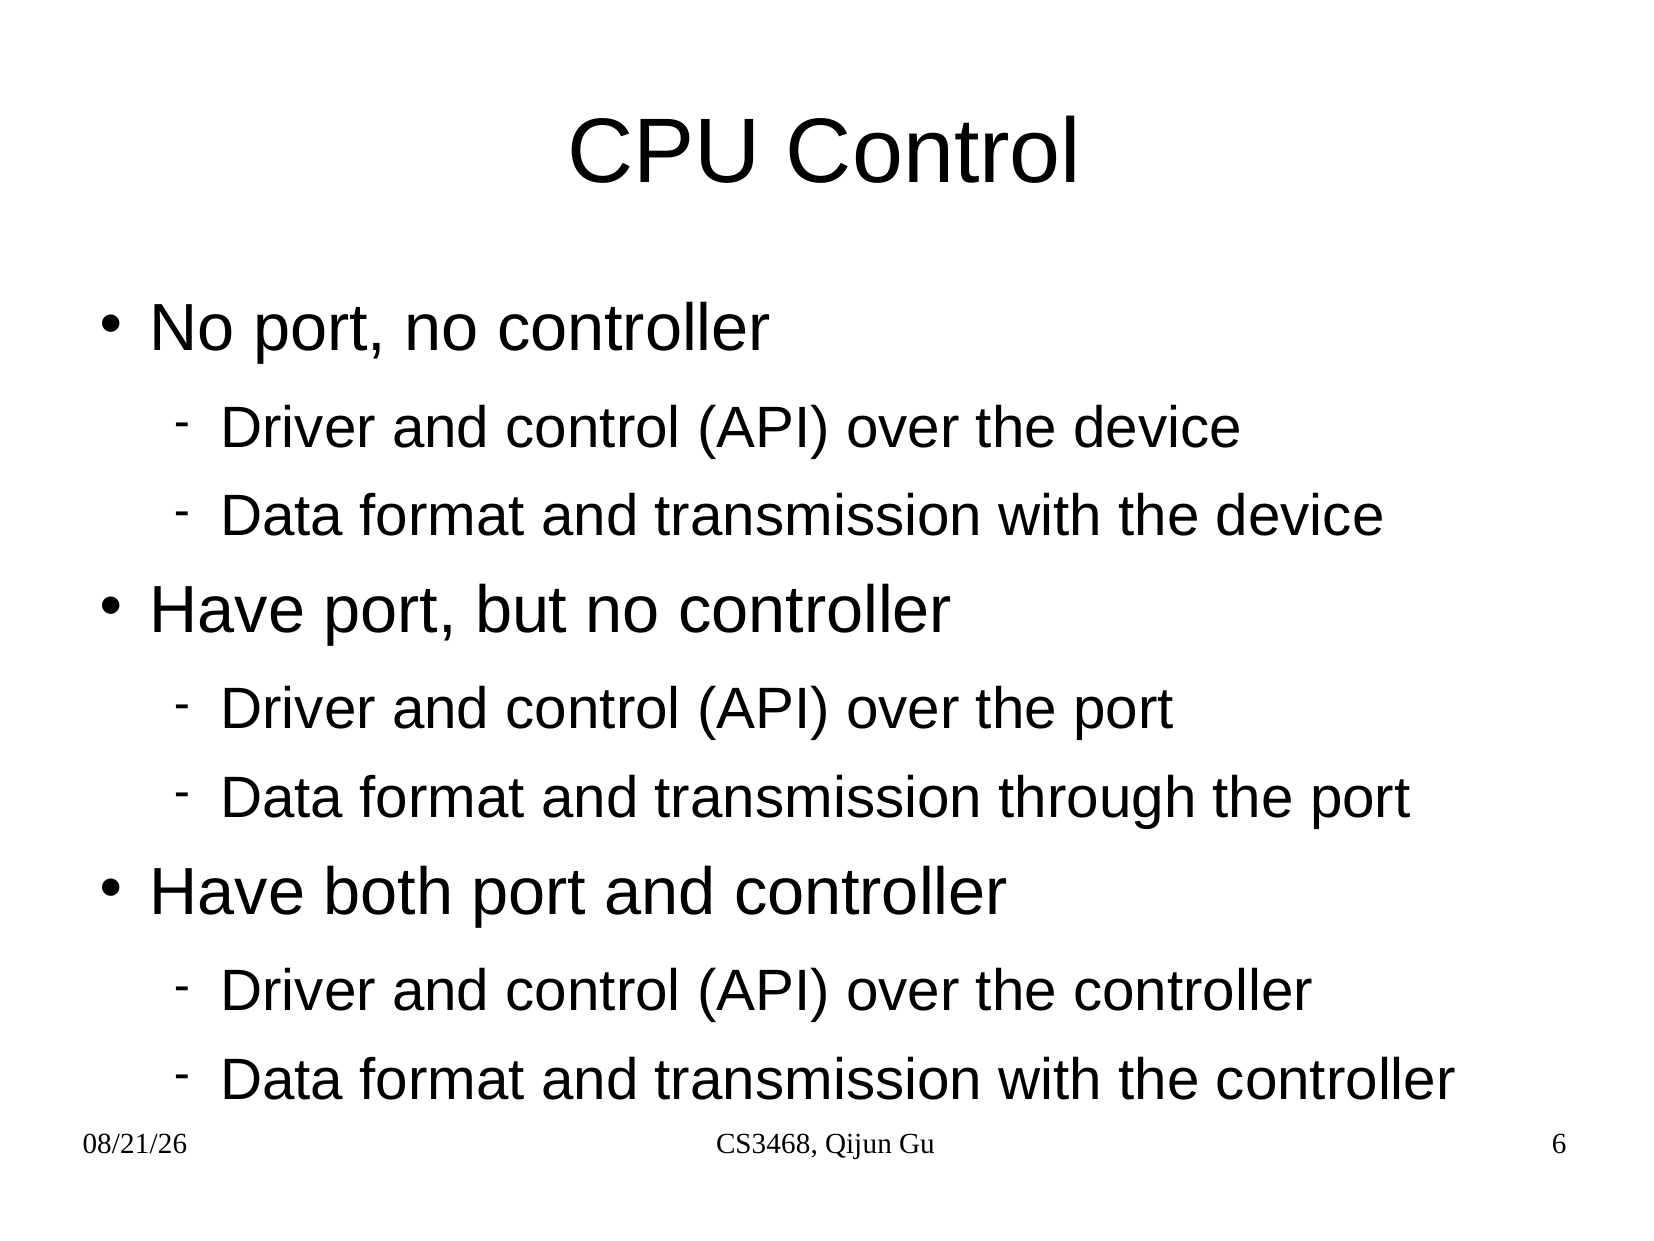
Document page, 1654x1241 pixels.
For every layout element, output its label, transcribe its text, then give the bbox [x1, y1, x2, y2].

list No port, no controller Driver and control (API) over the device Data format and transmission with the device Have port, but no controller Driver and control (API) over the port Data format and transmission through the port Have both port and controller Driver and control (API) over the controller Data format and transmission with the controller [82, 290, 1567, 1112]
title CPU Control [82, 49, 1567, 253]
